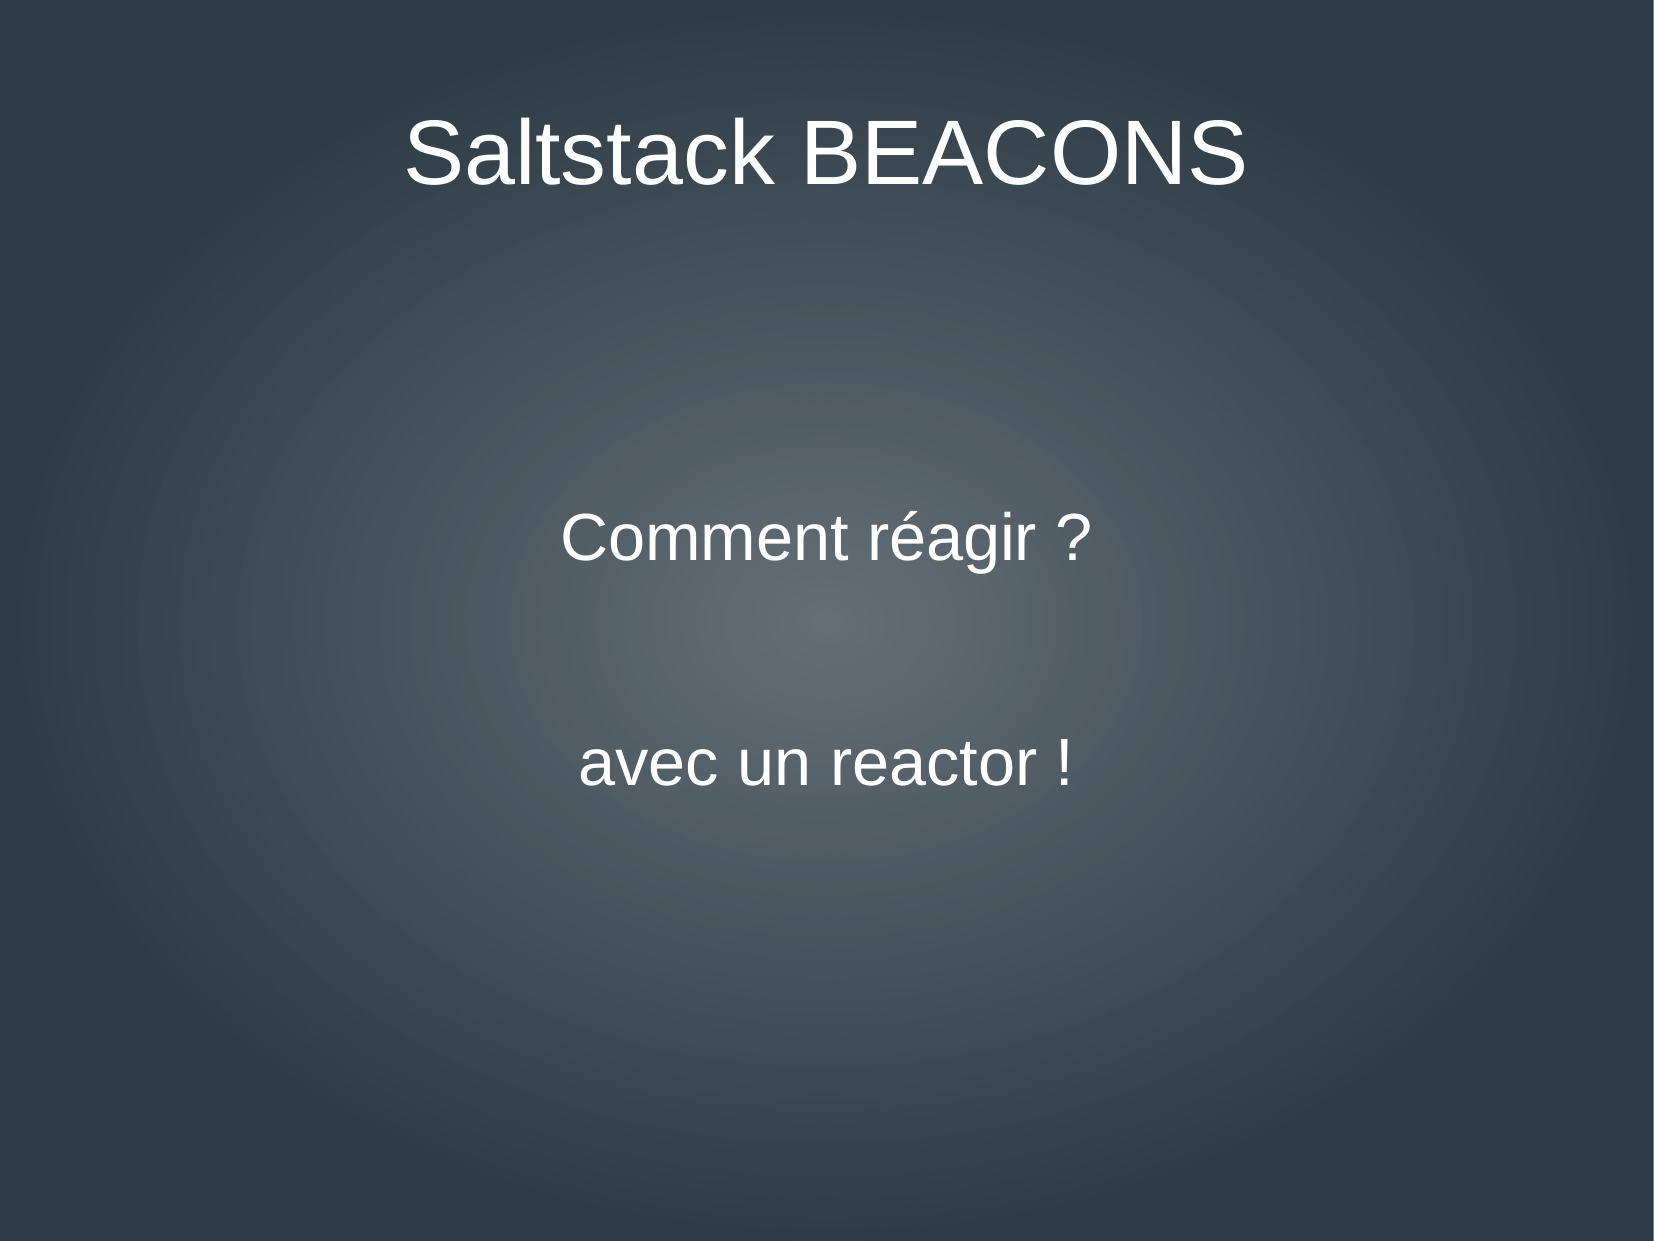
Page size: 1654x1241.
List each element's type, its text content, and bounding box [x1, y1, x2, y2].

subtitle Comment réagir ? avec un reactor ! [82, 290, 1571, 1010]
title Saltstack BEACONS [82, 49, 1571, 257]
